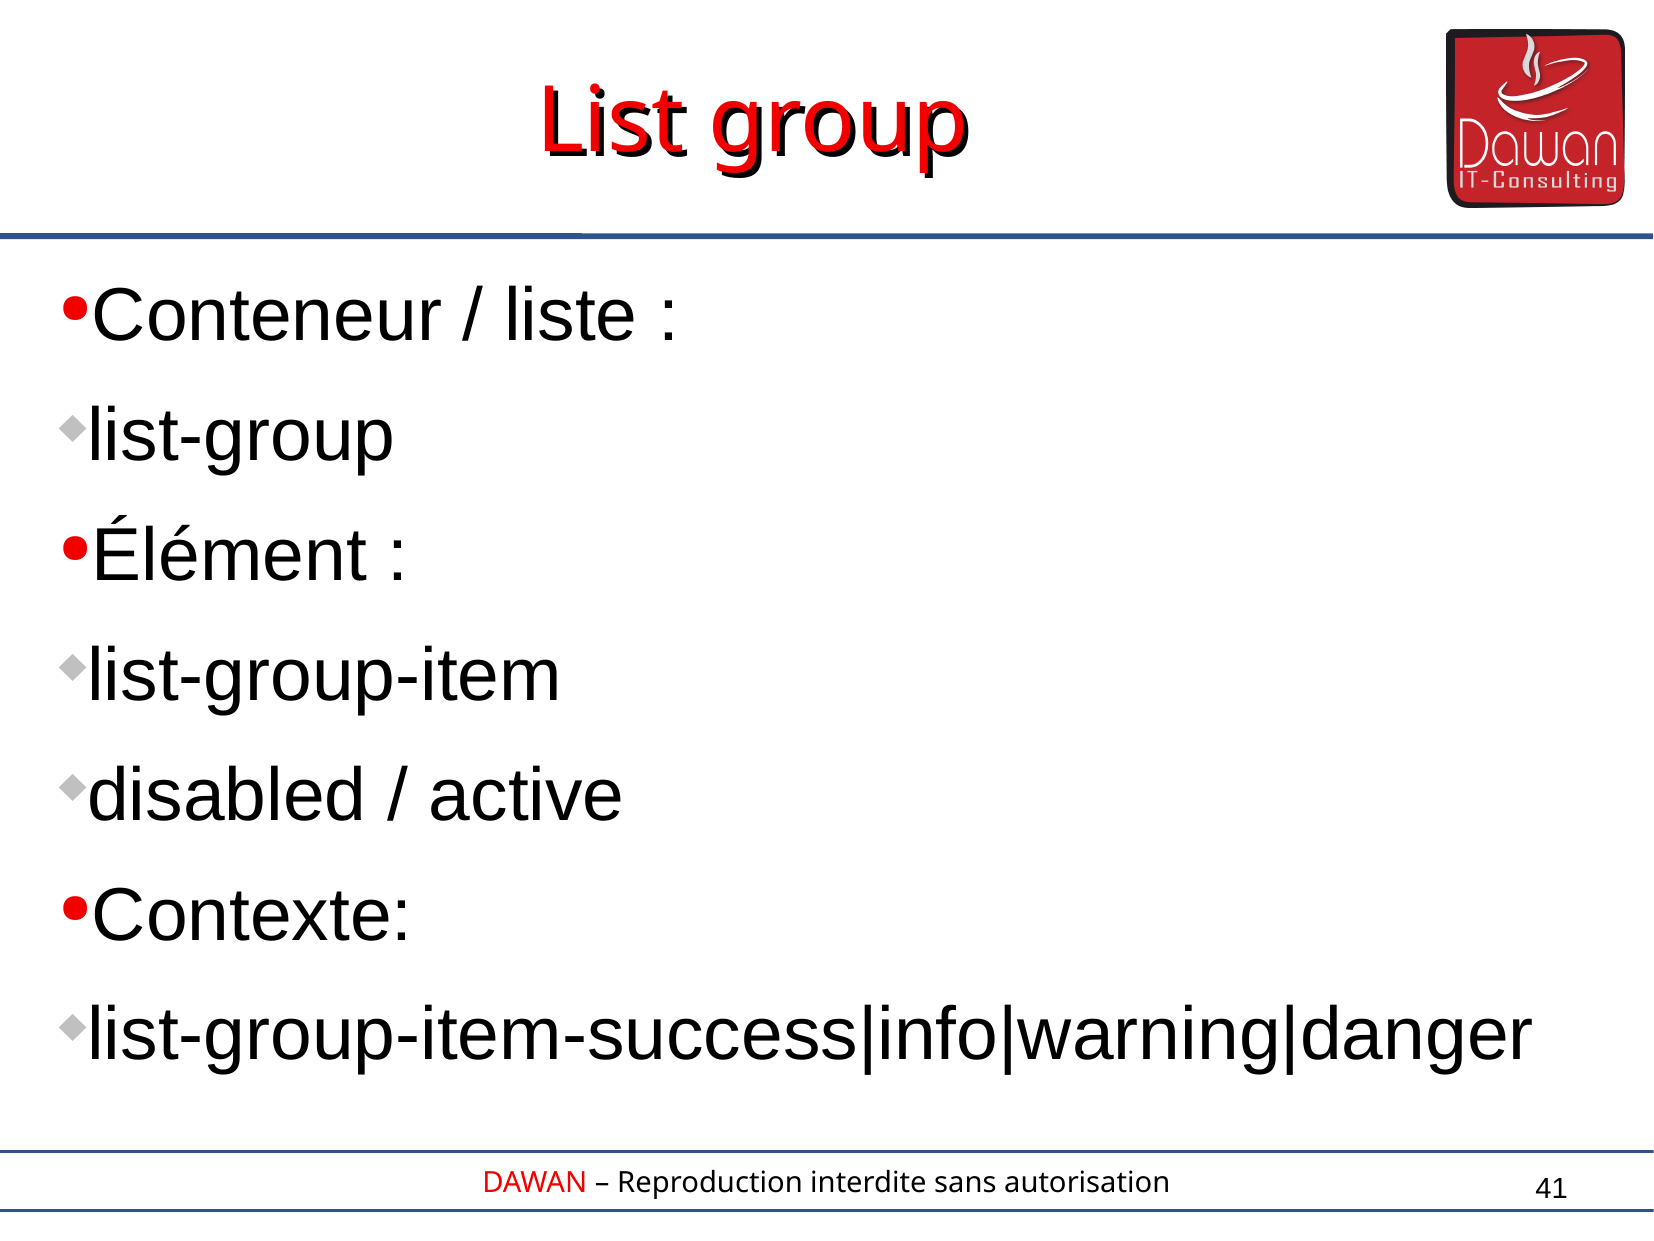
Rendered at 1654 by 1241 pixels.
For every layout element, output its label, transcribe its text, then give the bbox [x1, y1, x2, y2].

text_box [1535, 1169, 1595, 1234]
title List group [59, 24, 1447, 206]
list Conteneur / liste : list-group Élément : list-group-item disabled / active Contexte: list-group-item-success|info|warning|danger [59, 265, 1595, 1099]
